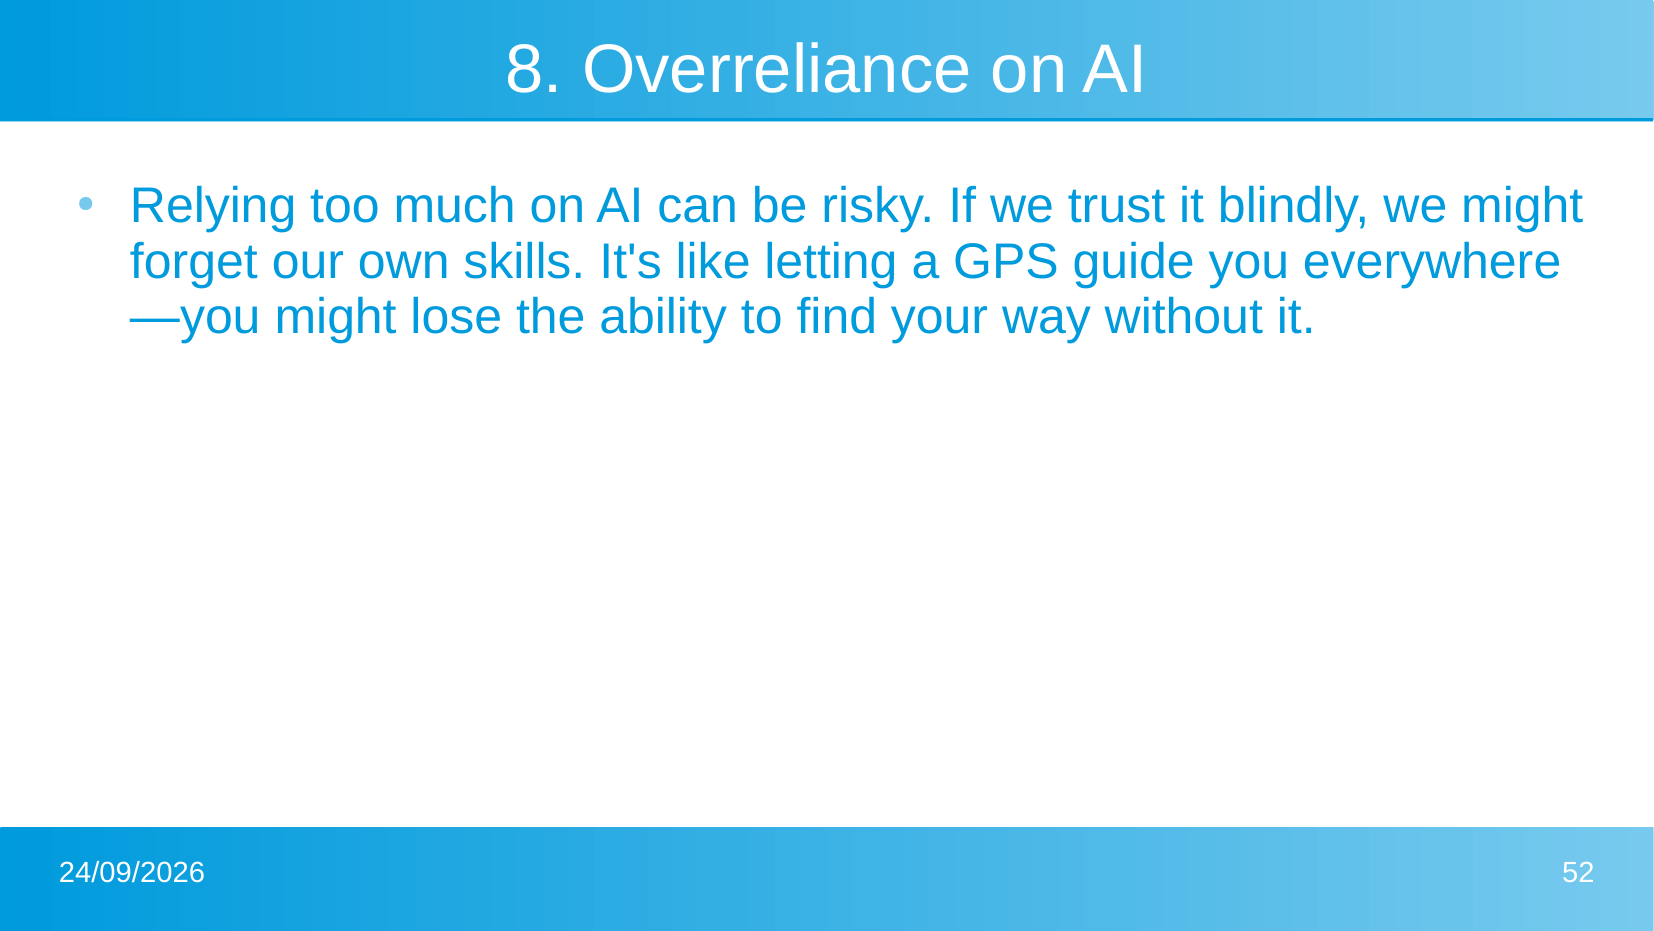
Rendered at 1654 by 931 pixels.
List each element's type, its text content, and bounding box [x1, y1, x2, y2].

title 8. Overreliance on AI [59, 29, 1595, 108]
list Relying too much on AI can be risky. If we trust it blindly, we might forget our own skills. It's like letting a GPS guide you everywhere—you might lose the ability to find your way without it. [59, 177, 1595, 768]
